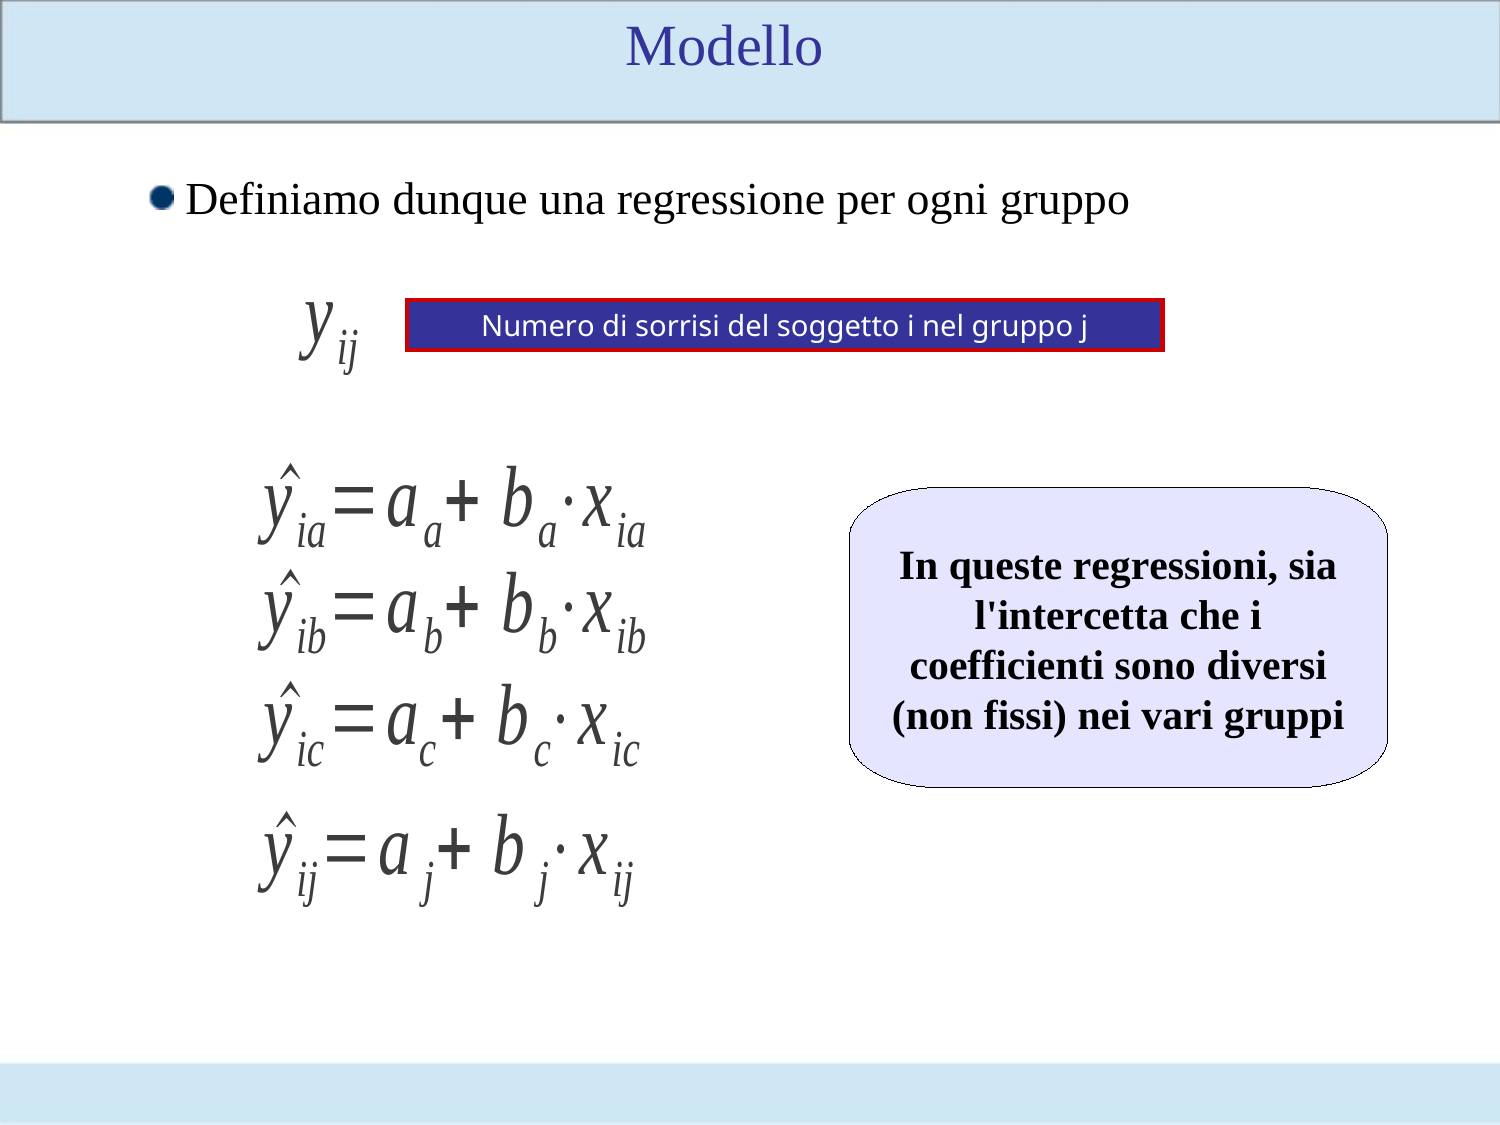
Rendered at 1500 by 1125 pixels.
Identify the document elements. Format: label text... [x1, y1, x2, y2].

chart [238, 798, 648, 907]
chart [279, 266, 376, 376]
text_box Numero di sorrisi del soggetto i nel gruppo j [407, 299, 1163, 351]
chart [238, 450, 664, 665]
title Modello [49, 0, 1400, 136]
picture [0, 0, 1500, 1125]
chart [238, 668, 656, 778]
text_box Definiamo dunque una regressione per ogni gruppo [132, 161, 1377, 232]
text_box In queste regressioni, sia l'intercetta che i coefficienti sono diversi (non fissi) nei vari gruppi [849, 487, 1388, 788]
